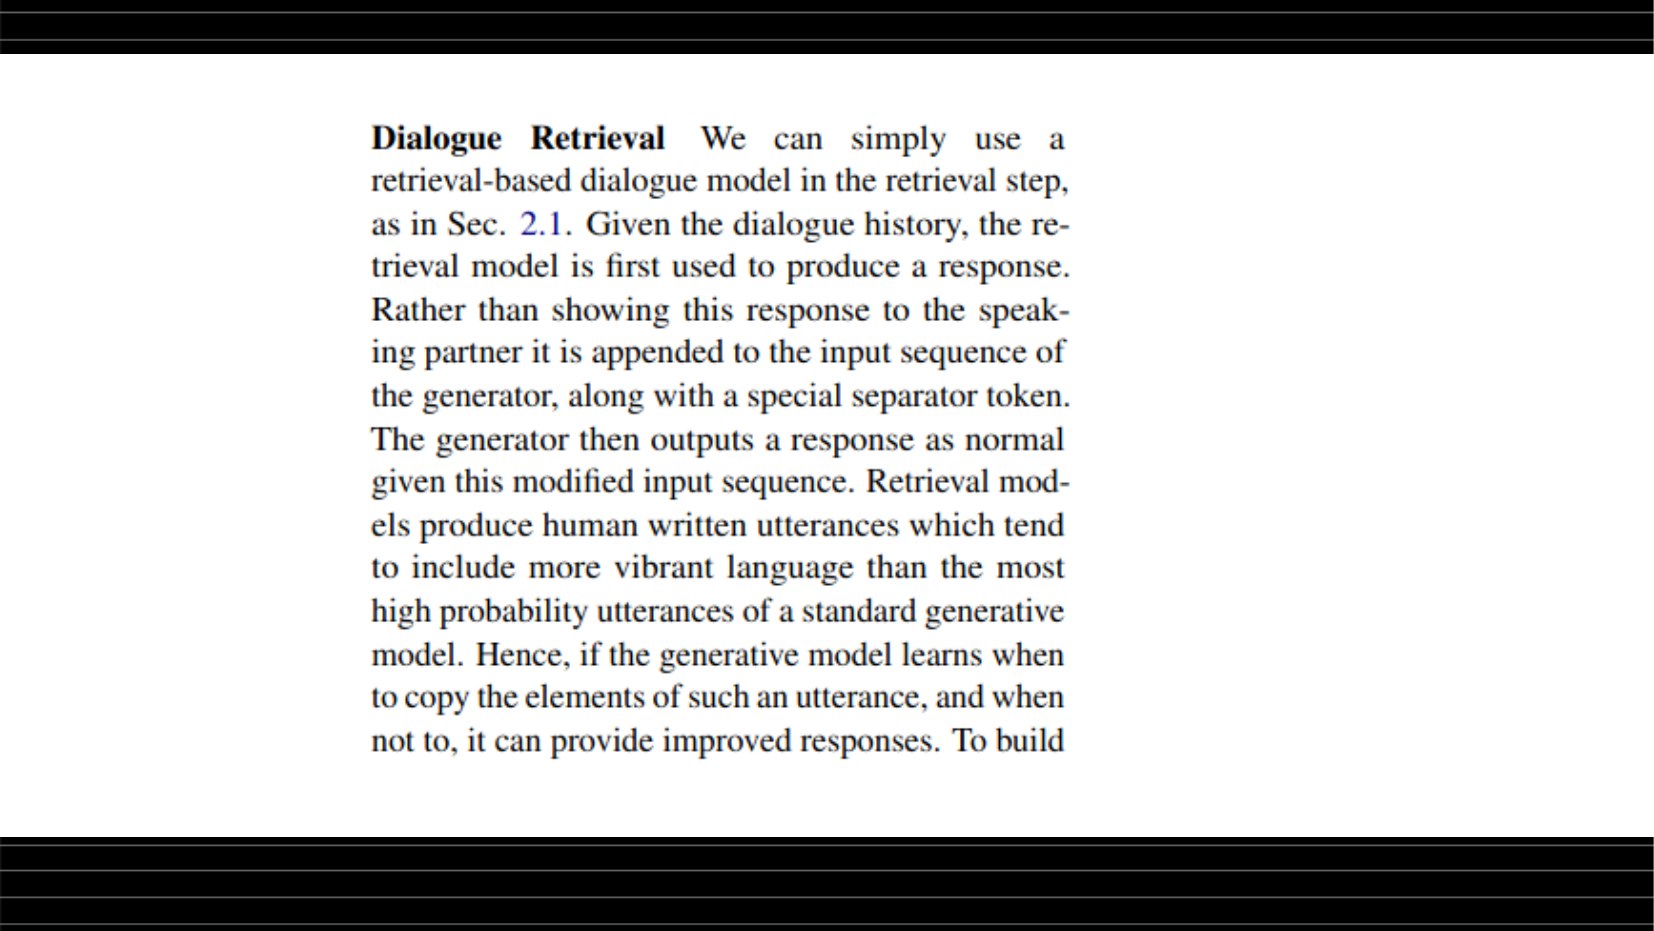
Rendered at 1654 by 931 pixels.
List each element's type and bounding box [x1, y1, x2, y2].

picture [0, 0, 1654, 54]
picture [345, 119, 1081, 766]
picture [0, 837, 1654, 931]
